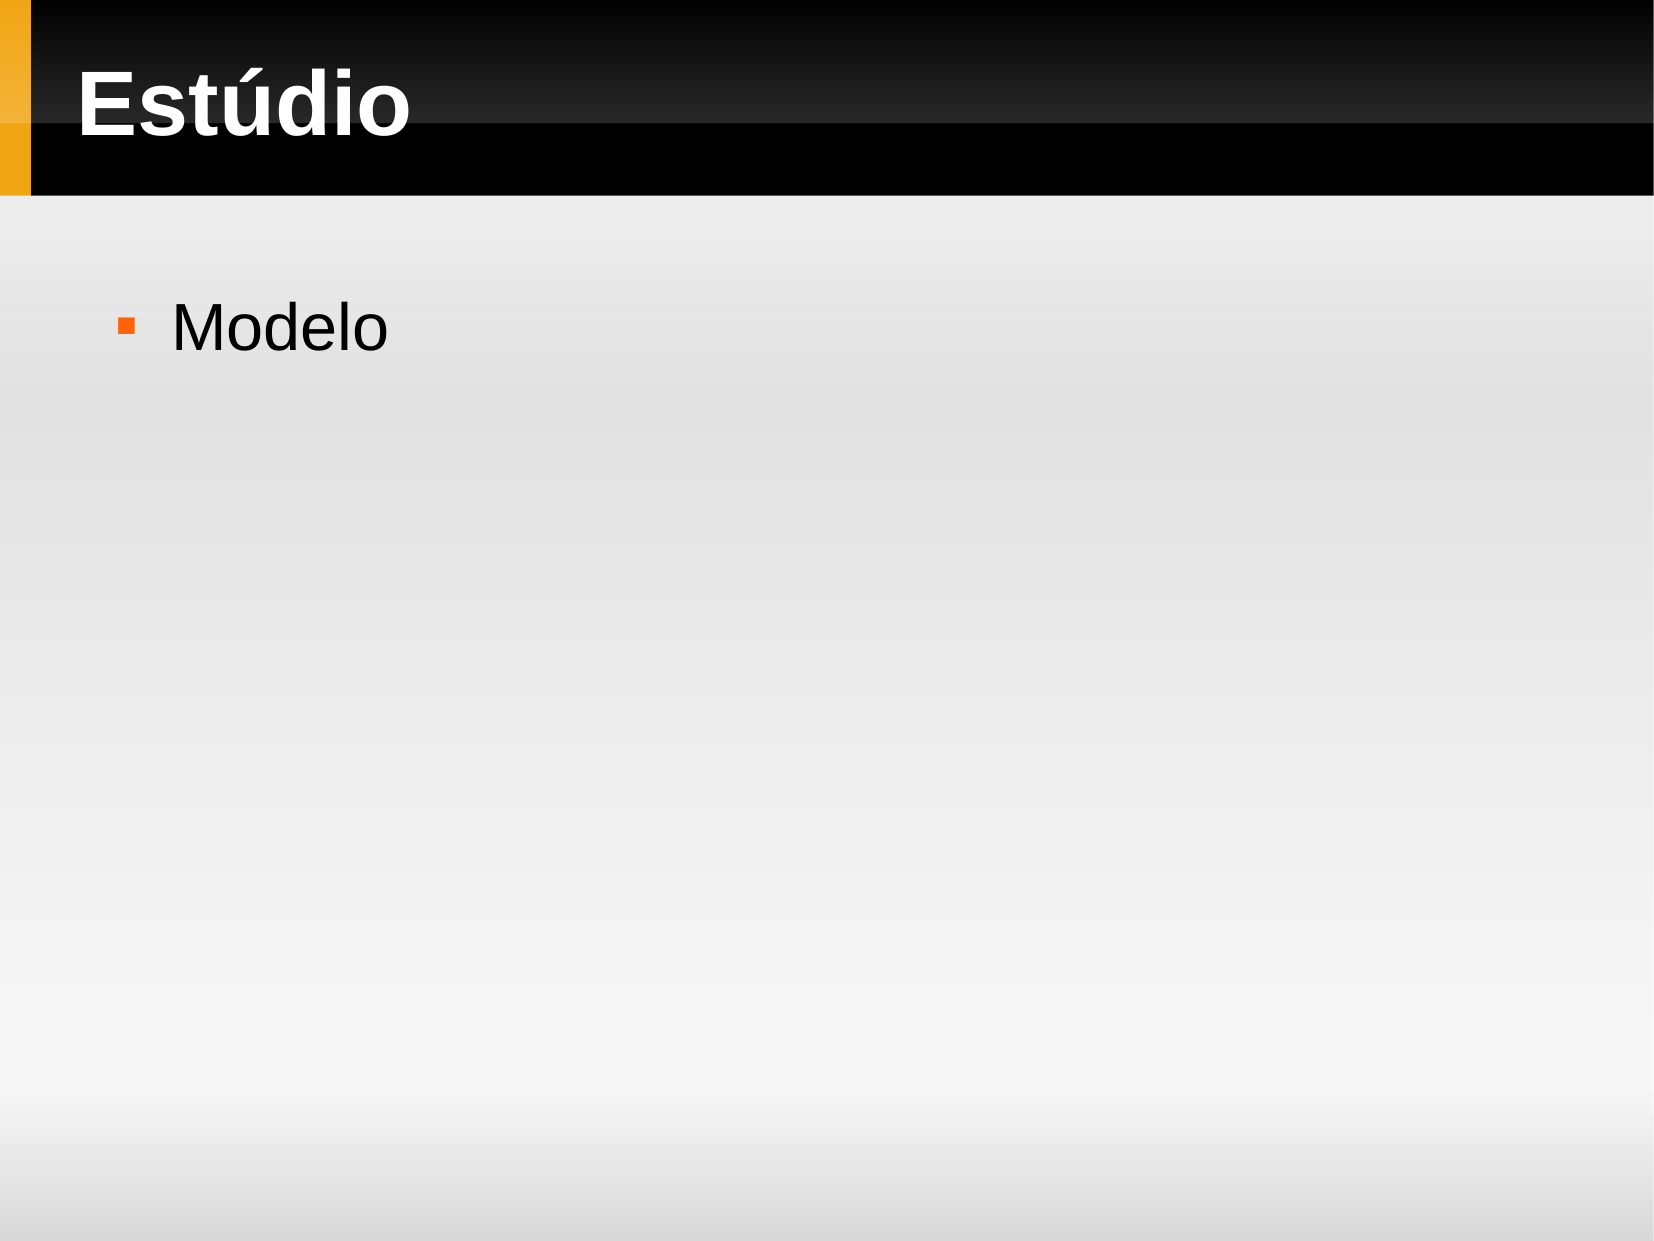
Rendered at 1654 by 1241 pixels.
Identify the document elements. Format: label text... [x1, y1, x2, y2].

picture [0, 0, 1654, 1241]
list Modelo [82, 290, 1571, 1109]
title Estúdio [76, 0, 1565, 208]
